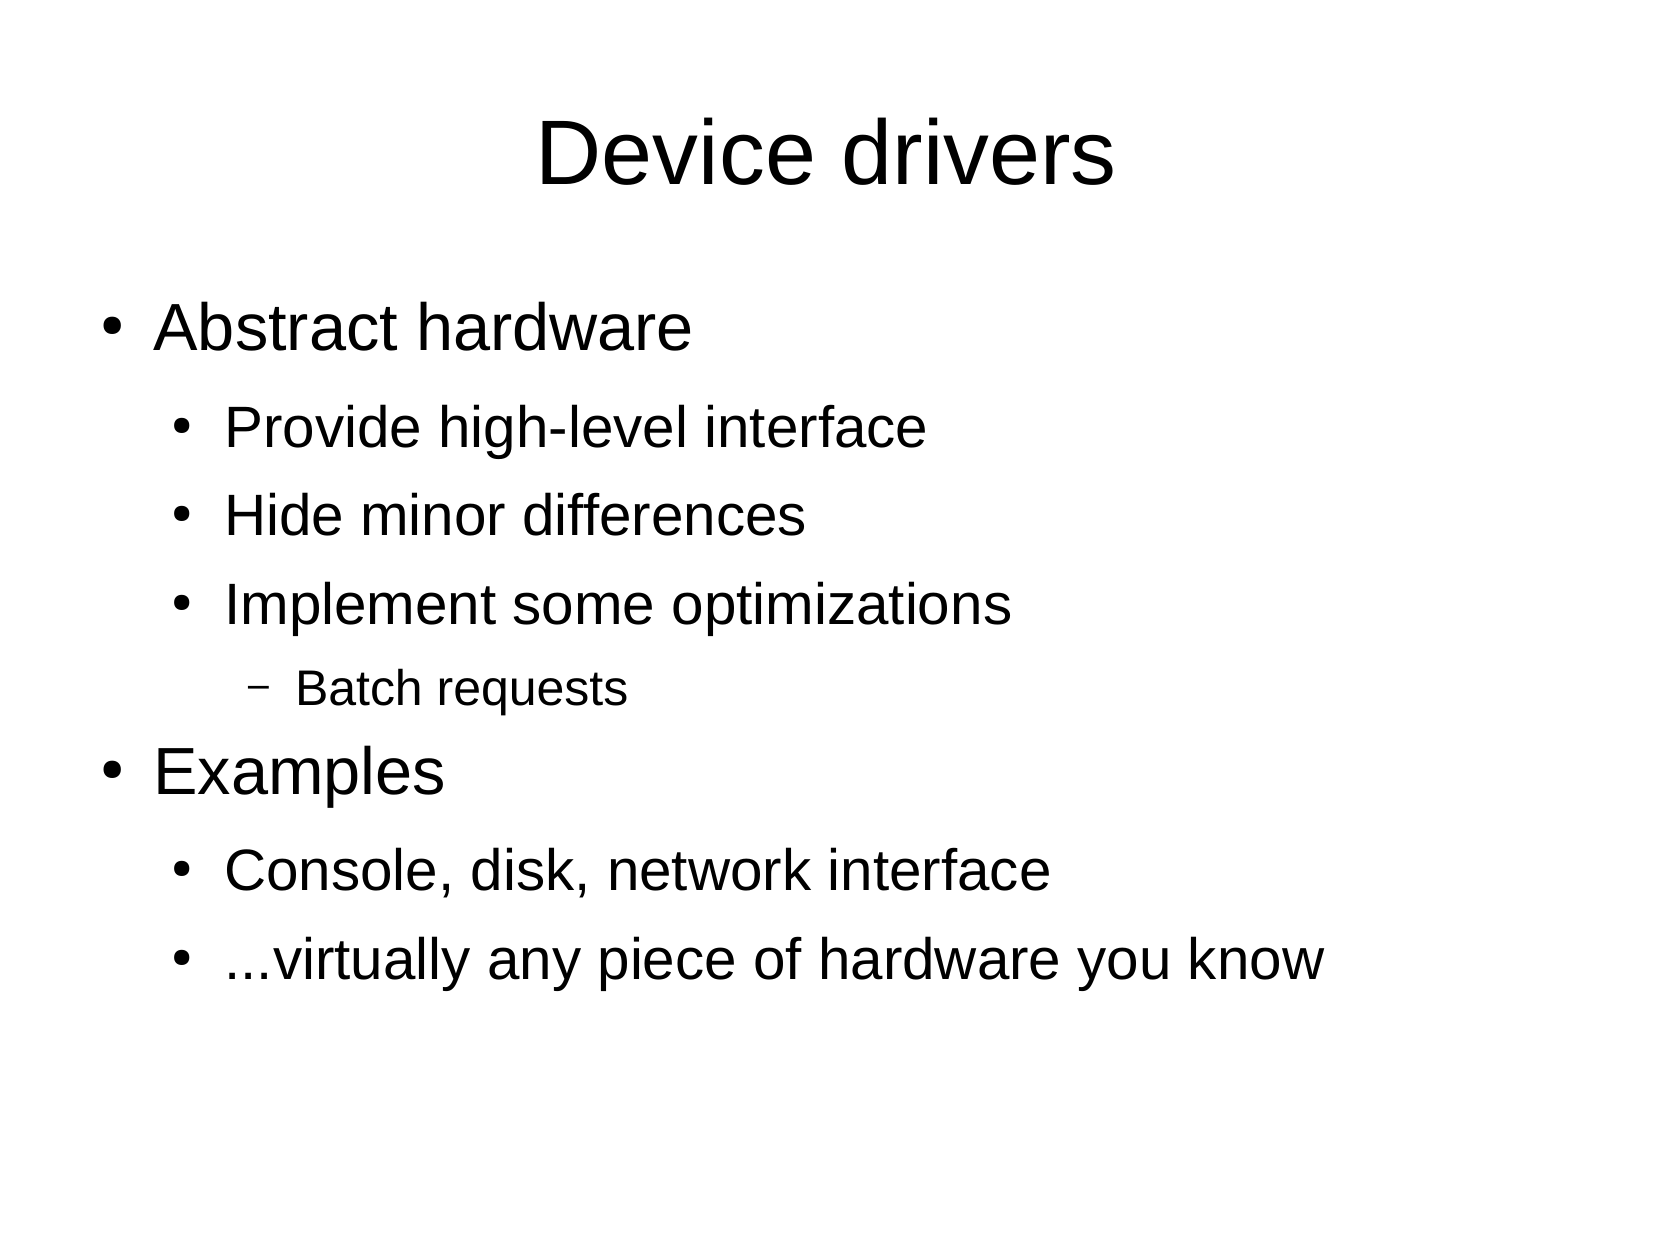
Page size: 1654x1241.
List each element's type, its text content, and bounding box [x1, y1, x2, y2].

title Device drivers [82, 49, 1571, 257]
list Abstract hardware Provide high-level interface Hide minor differences Implement some optimizations Batch requests Examples Console, disk, network interface ...virtually any piece of hardware you know [82, 290, 1571, 1010]
